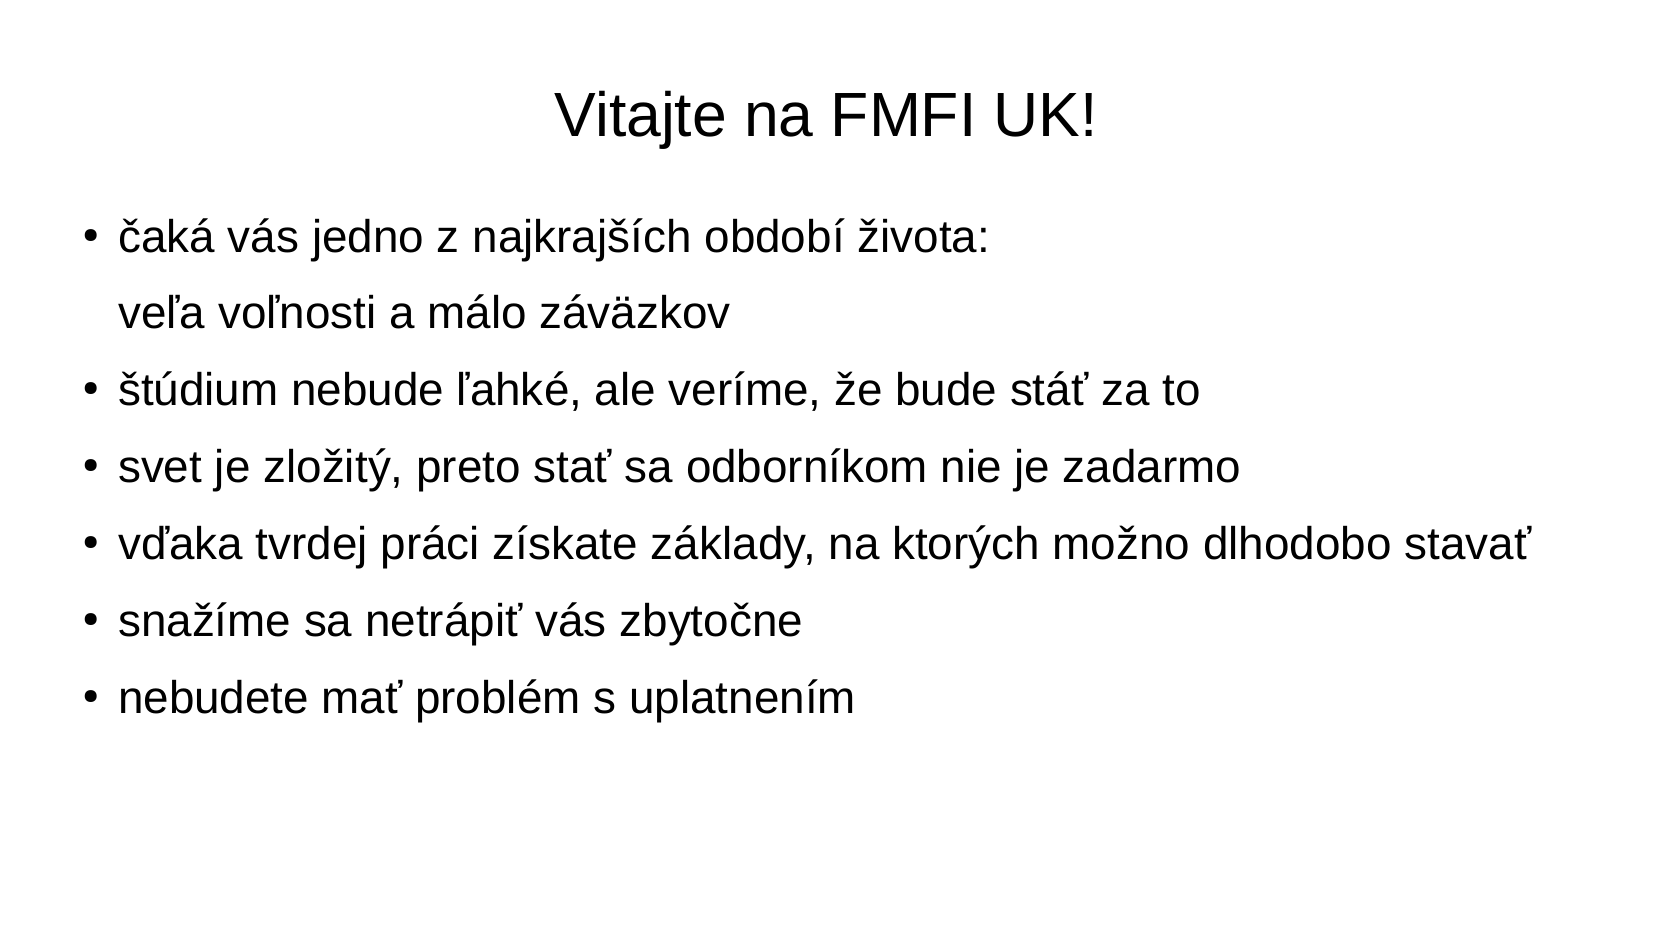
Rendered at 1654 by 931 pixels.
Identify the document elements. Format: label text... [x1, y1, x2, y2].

title Vitajte na FMFI UK! [82, 37, 1571, 184]
subtitle čaká vás jedno z najkrajších období života: veľa voľnosti a málo záväzkov štúdium nebude ľahké, ale veríme, že bude stáť za to svet je zložitý, preto stať sa odborníkom nie je zadarmo vďaka tvrdej práci získate základy, na ktorých možno dlhodobo stavať snažíme sa netrápiť vás zbytočne nebudete mať problém s uplatnením [82, 184, 1571, 863]
